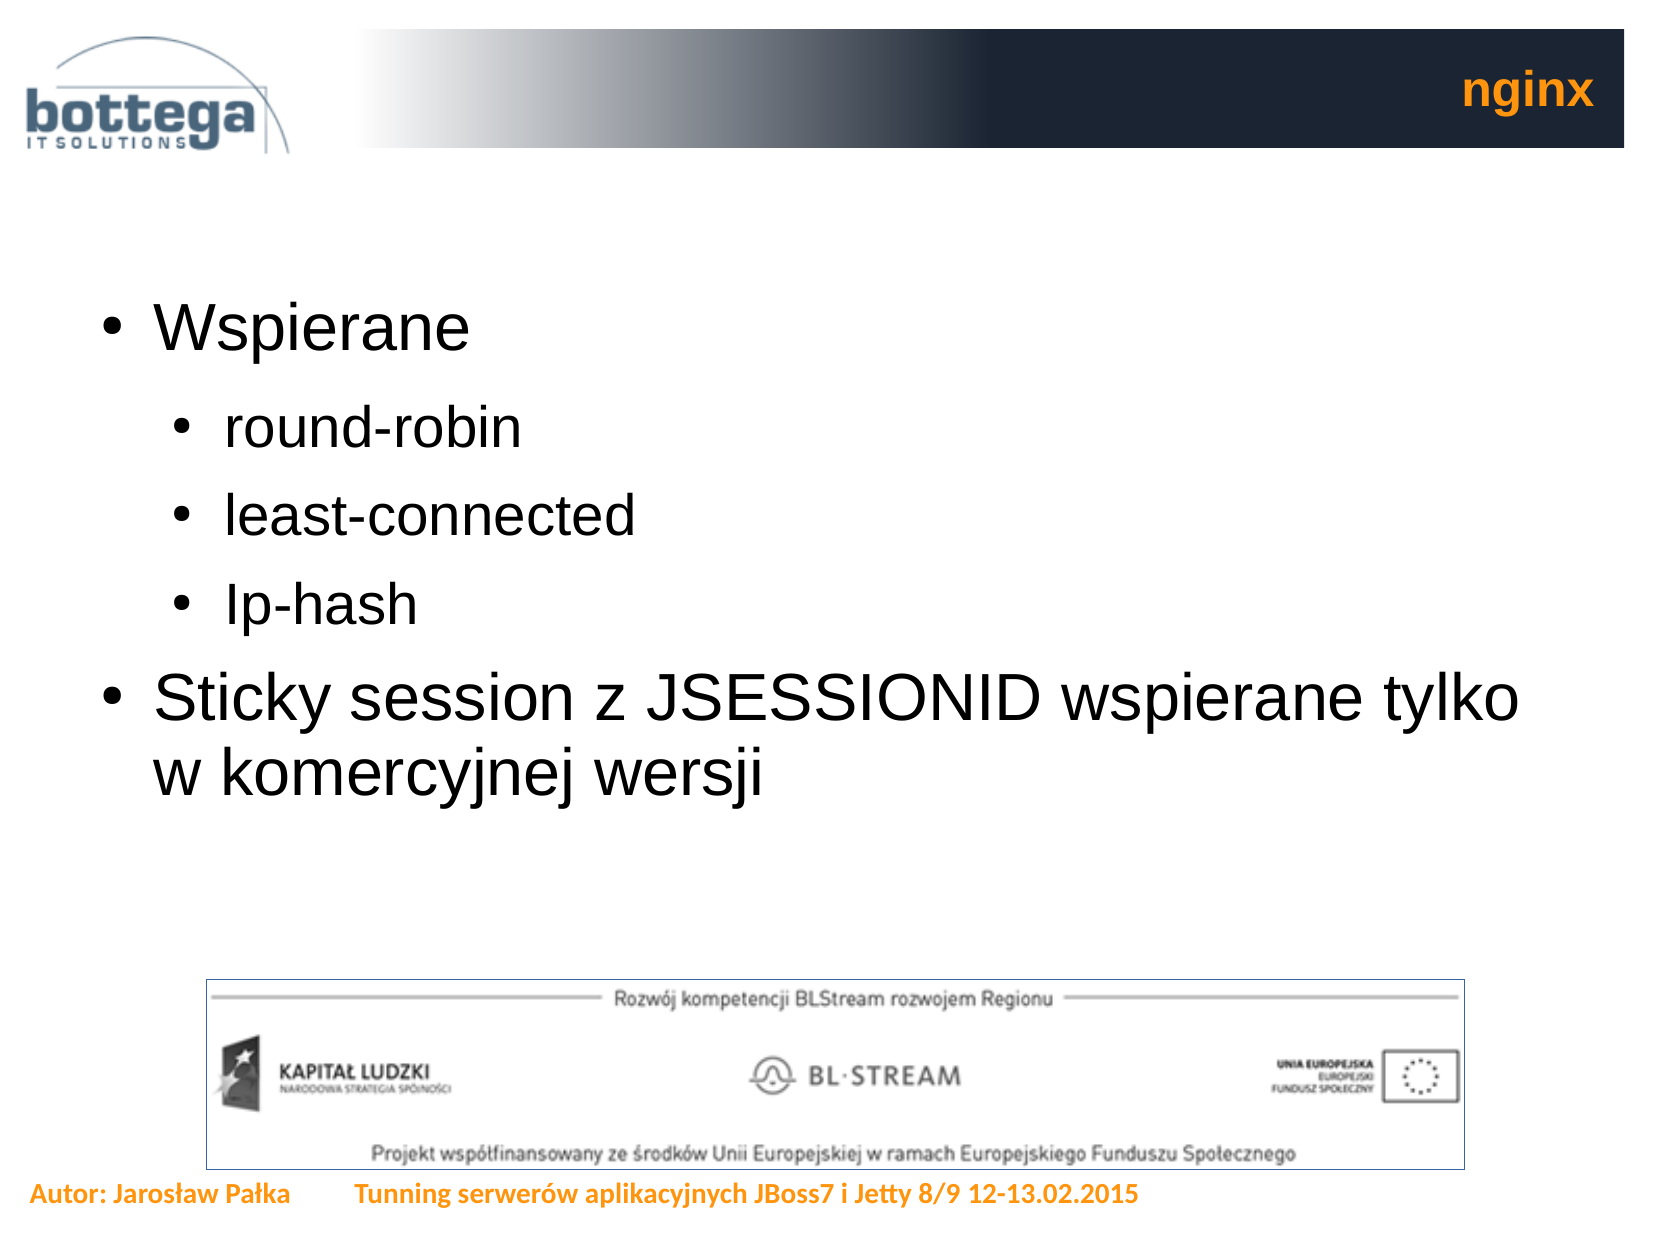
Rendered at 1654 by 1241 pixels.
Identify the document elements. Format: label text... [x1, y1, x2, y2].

title nginx [354, 29, 1625, 148]
picture [17, 29, 296, 160]
list Wspierane round-robin least-connected Ip-hash Sticky session z JSESSIONID wspierane tylko w komercyjnej wersji [82, 290, 1571, 1109]
picture [207, 1109, 1464, 1169]
